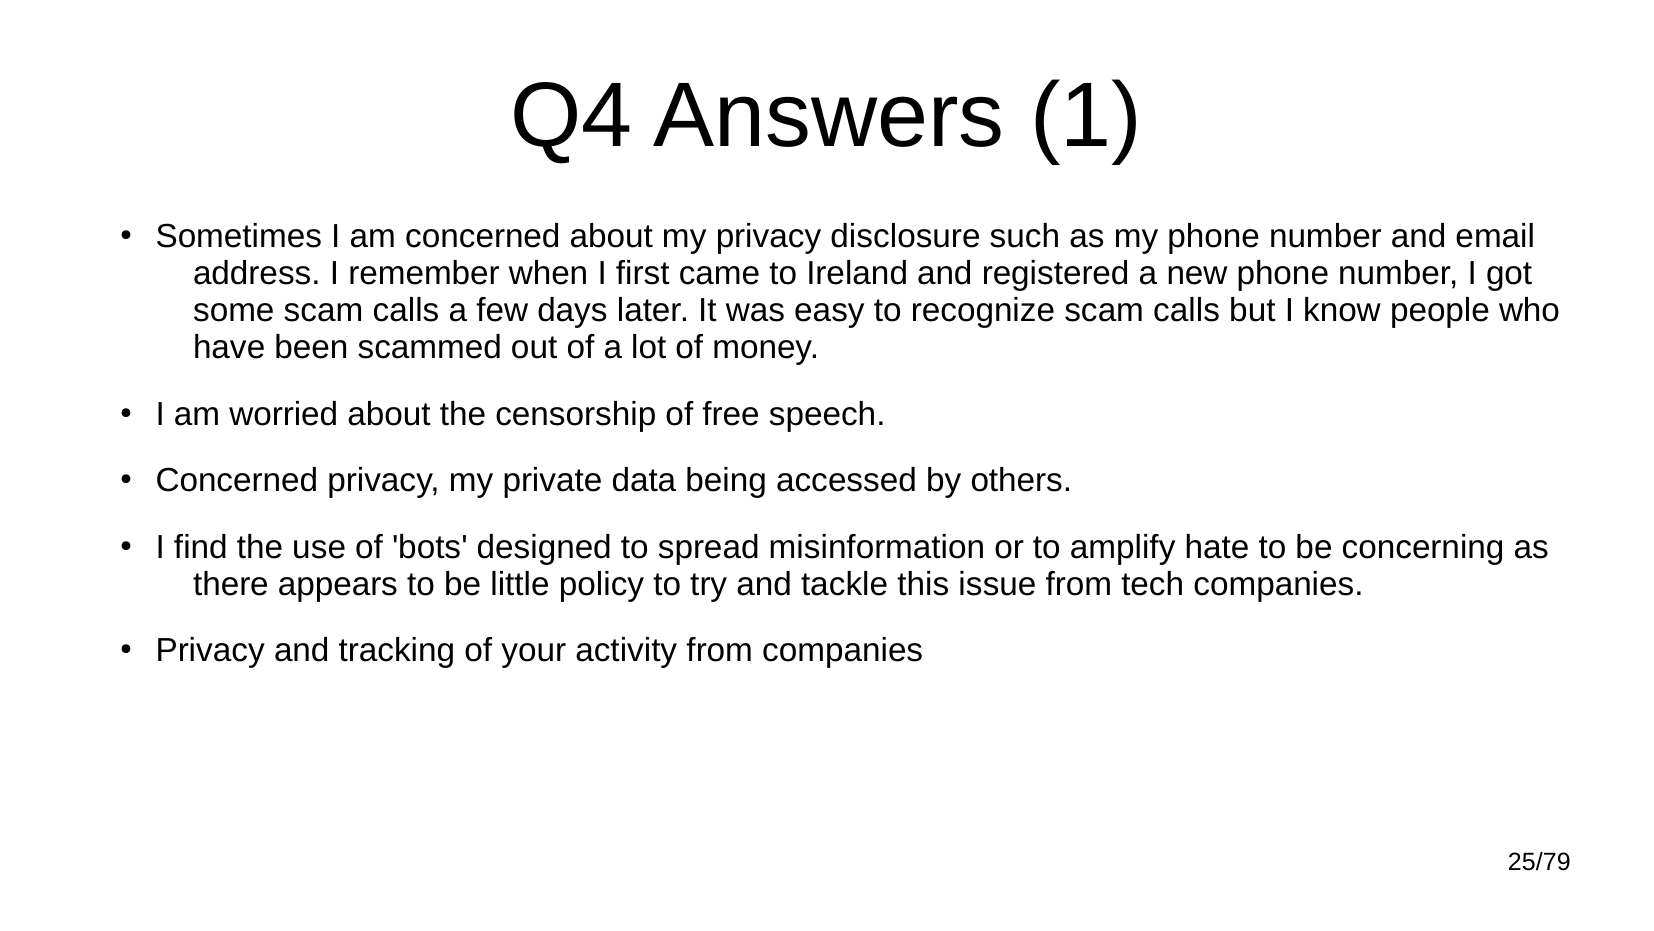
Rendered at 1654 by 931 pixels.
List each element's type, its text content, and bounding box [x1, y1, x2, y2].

title Q4 Answers (1) [82, 37, 1571, 193]
list Sometimes I am concerned about my privacy disclosure such as my phone number and email address. I remember when I first came to Ireland and registered a new phone number, I got some scam calls a few days later. It was easy to recognize scam calls but I know people who have been scammed out of a lot of money. I am worried about the censorship of free speech. Concerned privacy, my private data being accessed by others. I find the use of 'bots' designed to spread misinformation or to amplify hate to be concerning as there appears to be little policy to try and tackle this issue from tech companies. Privacy and tracking of your activity from companies [82, 217, 1571, 758]
